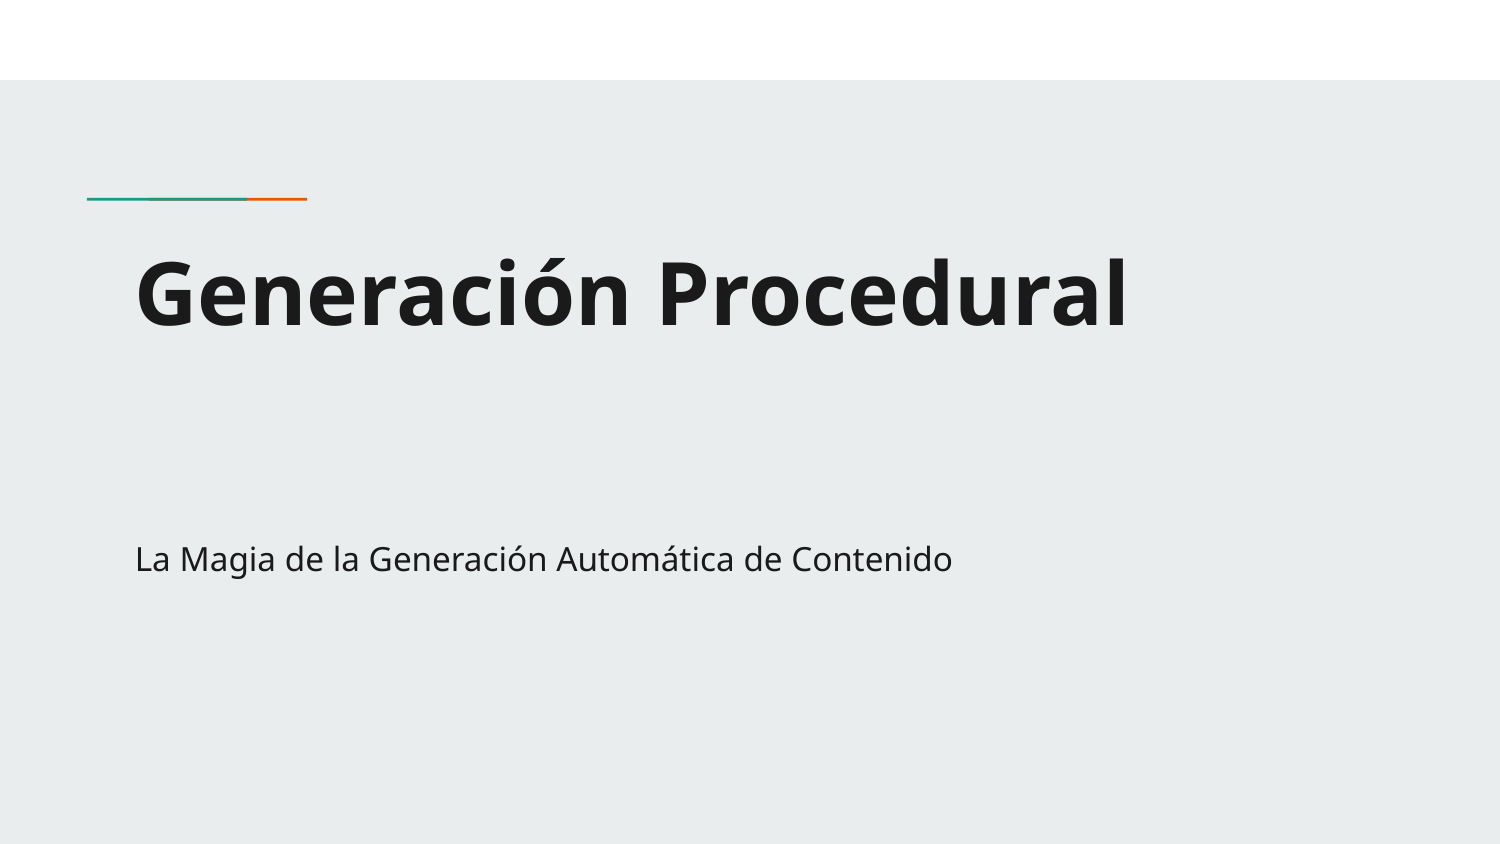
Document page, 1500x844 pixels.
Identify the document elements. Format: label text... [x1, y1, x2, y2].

title Generación Procedural [119, 216, 1381, 490]
subtitle La Magia de la Generación Automática de Contenido [119, 520, 1381, 610]
